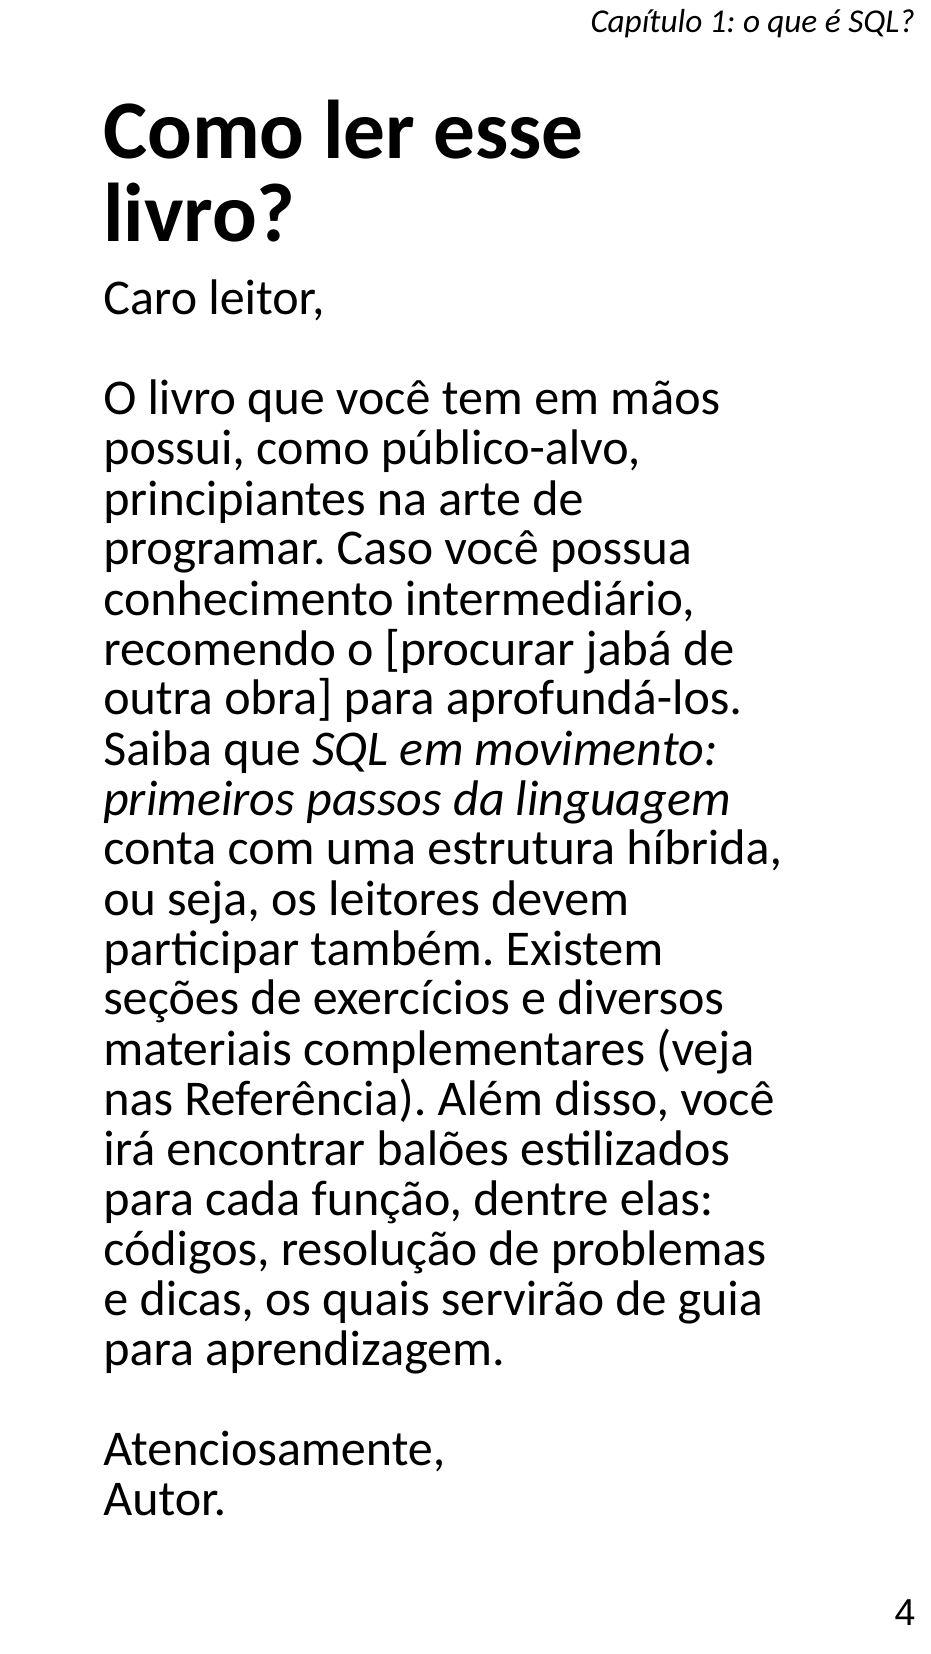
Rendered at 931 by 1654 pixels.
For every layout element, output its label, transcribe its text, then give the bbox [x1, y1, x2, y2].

text_box Como ler esse livro? [88, 88, 739, 269]
text_box <número> [729, 1583, 931, 1654]
text_box Caro leitor, O livro que você tem em mãos possui, como público-alvo, principiantes na arte de programar. Caso você possua conhecimento intermediário, recomendo o [procurar jabá de outra obra] para aprofundá-los. Saiba que SQL em movimento: primeiros passos da linguagem conta com uma estrutura híbrida, ou seja, os leitores devem participar também. Existem seções de exercícios e diversos materiais complementares (veja nas Referência). Além disso, você irá encontrar balões estilizados para cada função, dentre elas: códigos, resolução de problemas e dicas, os quais servirão de guia para aprendizagem. Atenciosamente, Autor. [88, 269, 798, 1536]
text_box Capítulo 1: o que é SQL? [0, 0, 931, 60]
